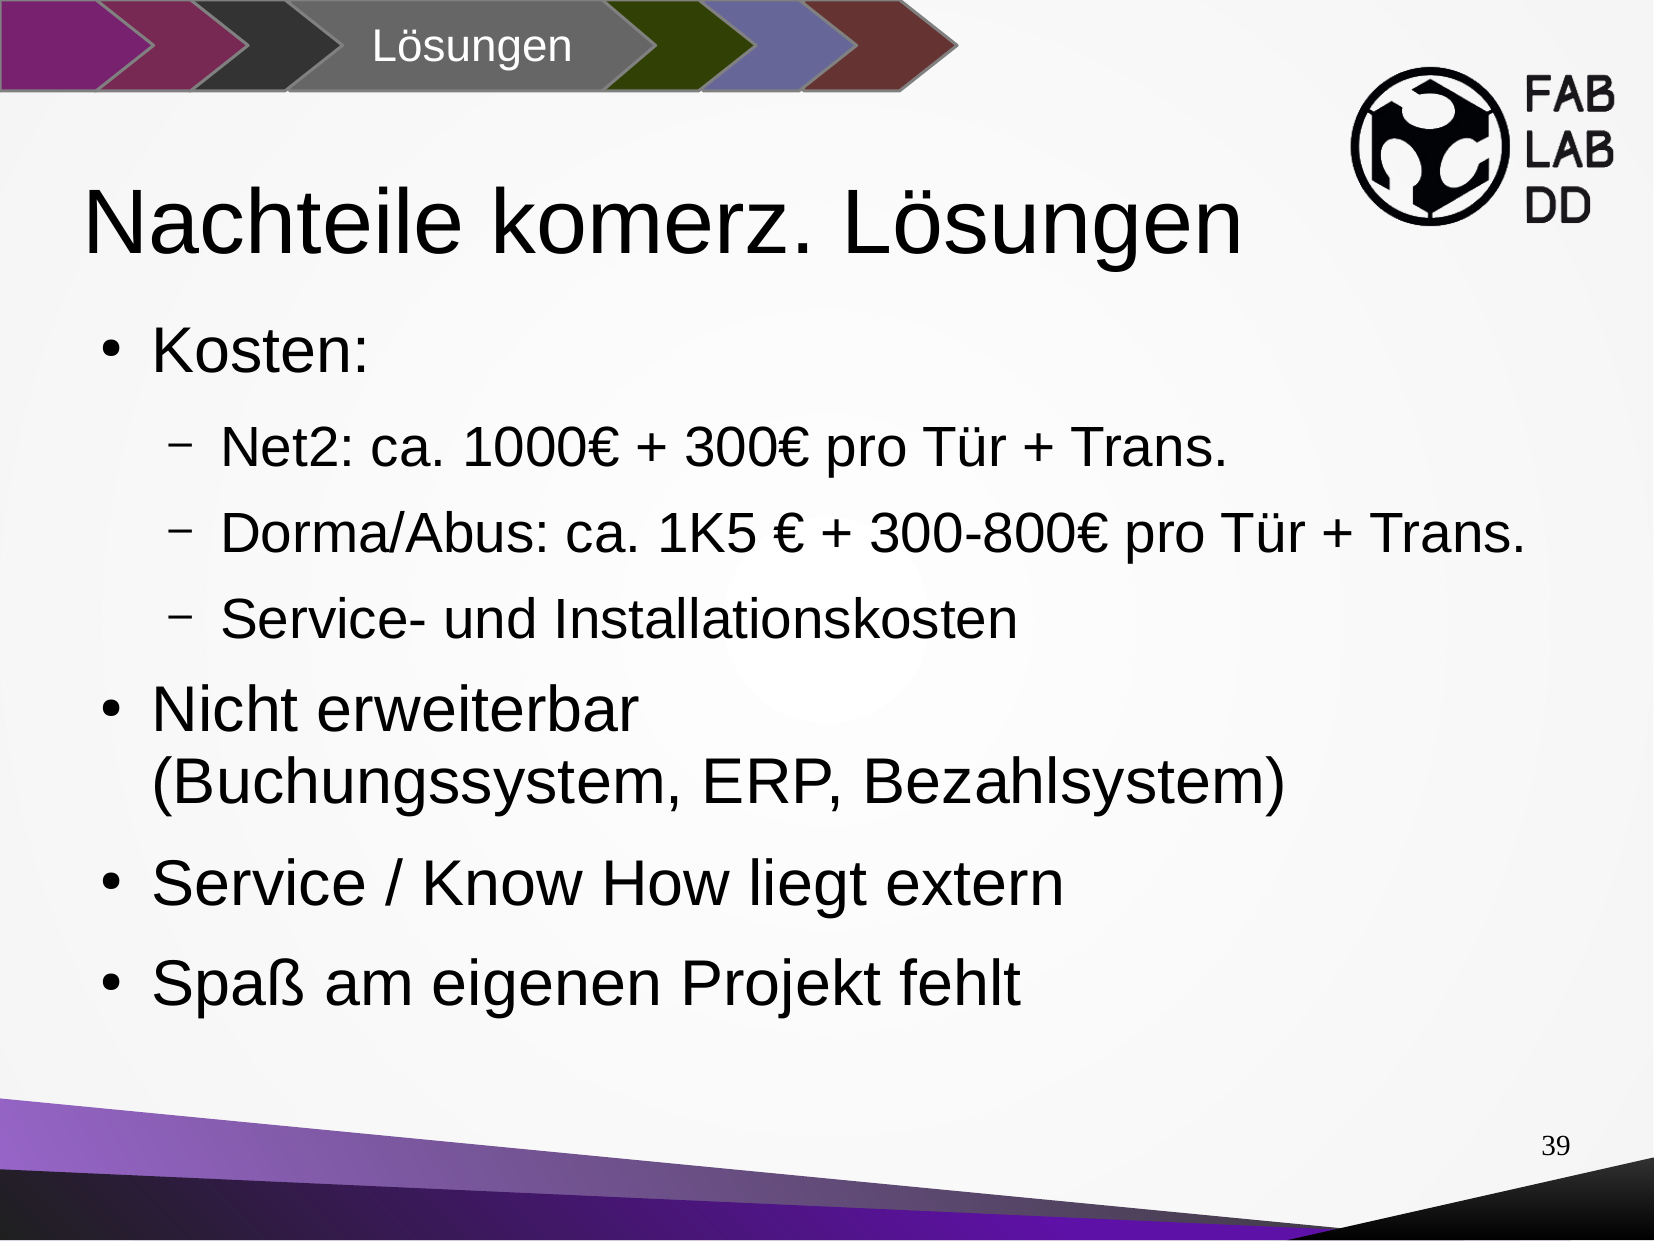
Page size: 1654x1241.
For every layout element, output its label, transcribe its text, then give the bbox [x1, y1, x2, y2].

title Nachteile komerz. Lösungen [82, 118, 1300, 313]
text_box [604, 0, 958, 91]
picture [1324, 36, 1642, 257]
text_box [0, 0, 343, 91]
list Kosten: Net2: ca. 1000€ + 300€ pro Tür + Trans. Dorma/Abus: ca. 1K5 € + 300-800€ pro Tür + Trans. Service- und Installationskosten Nicht erweiterbar (Buchungssystem, ERP, Bezahlsystem) Service / Know How liegt extern Spaß am eigenen Projekt fehlt [82, 313, 1538, 1034]
text_box Lösungen [289, 0, 656, 91]
